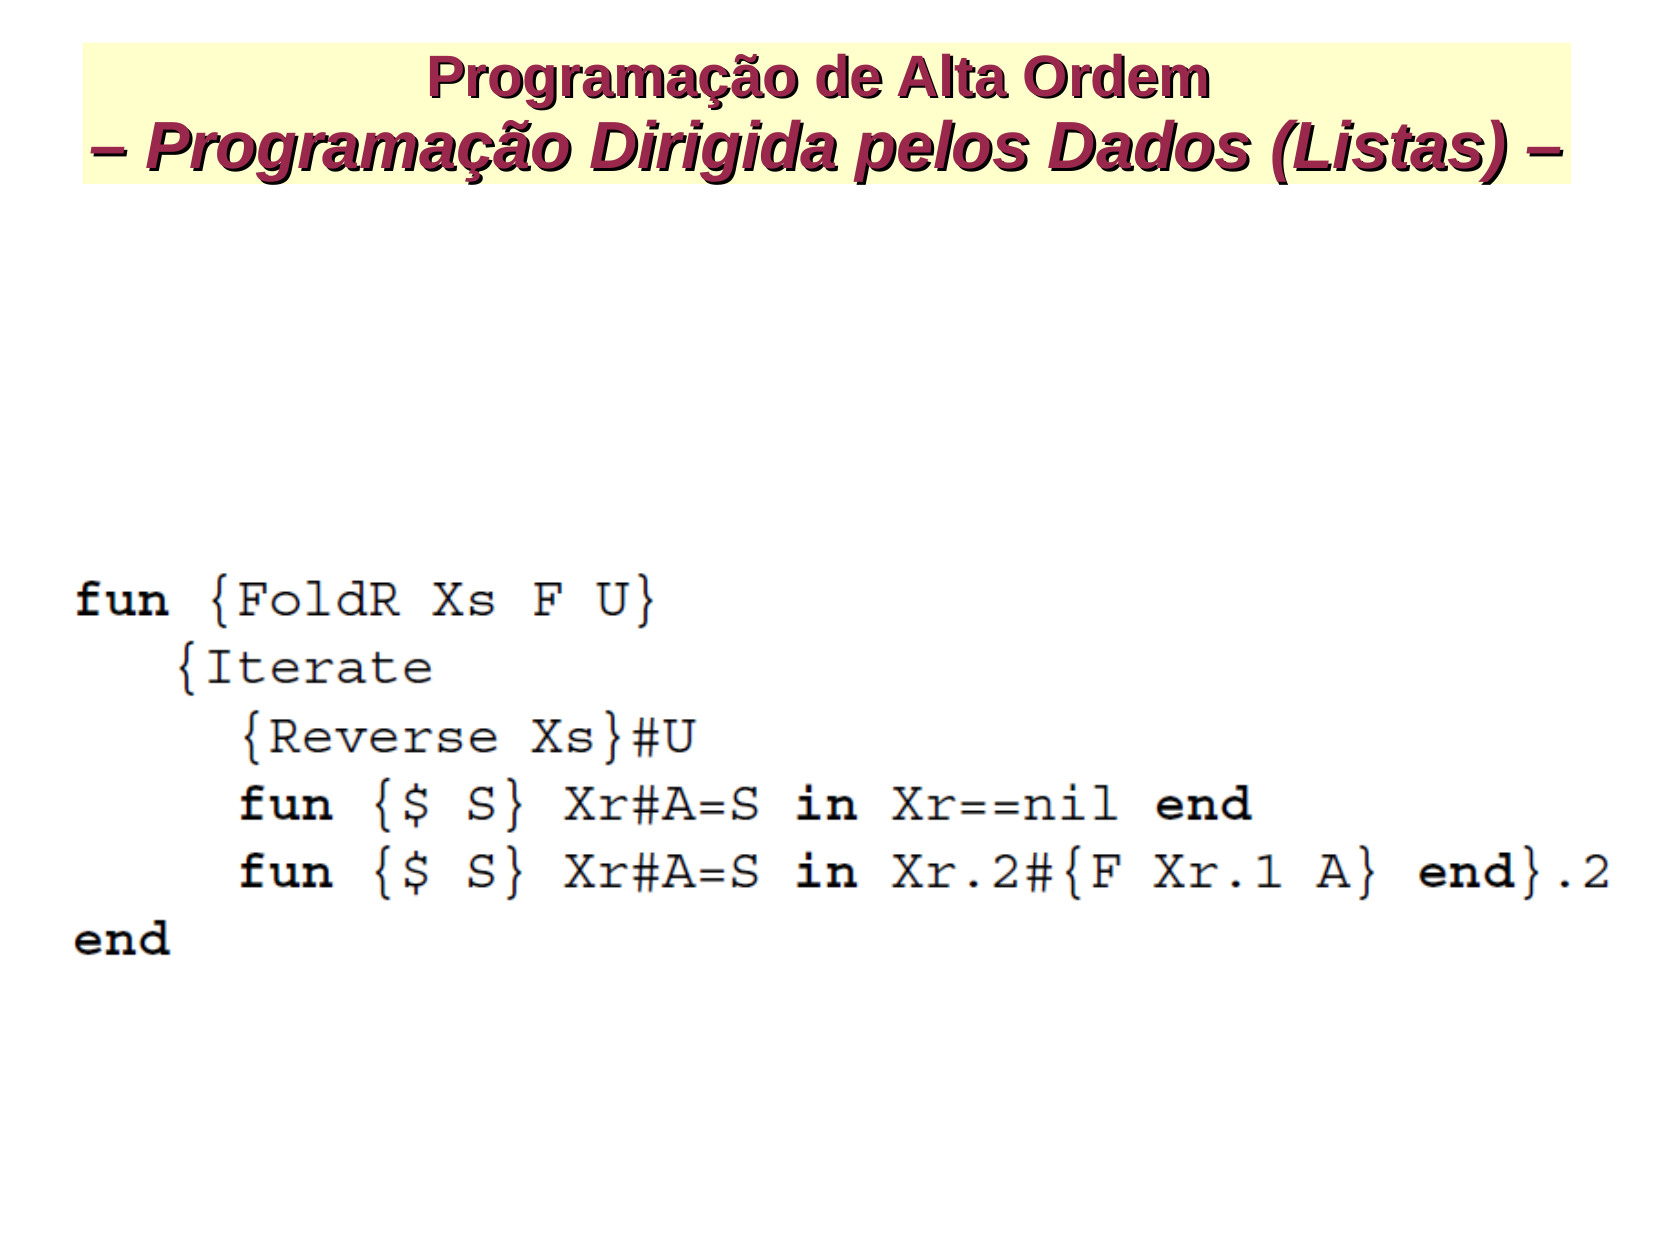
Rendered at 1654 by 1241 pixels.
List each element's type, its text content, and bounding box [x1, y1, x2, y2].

title Programação de Alta Ordem – Programação Dirigida pelos Dados (Listas) – [82, 42, 1571, 184]
picture [74, 572, 1613, 957]
